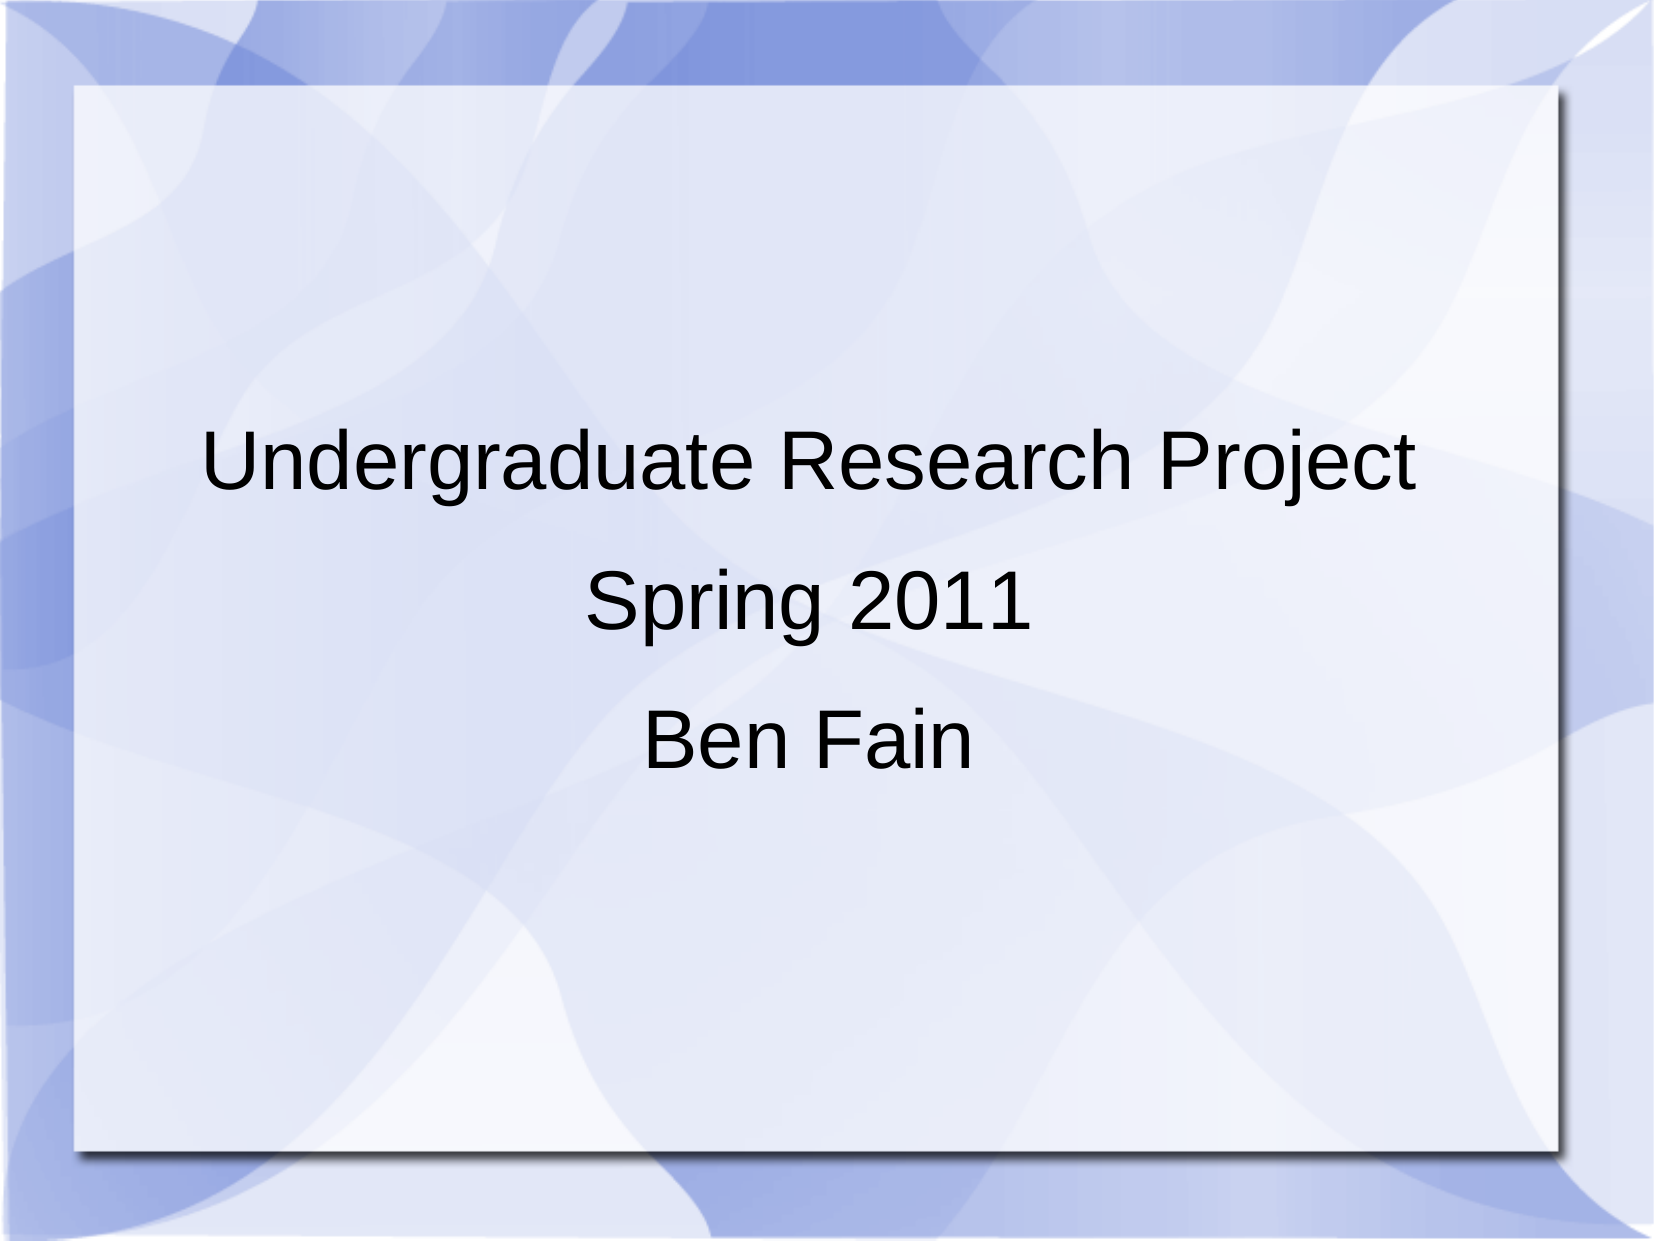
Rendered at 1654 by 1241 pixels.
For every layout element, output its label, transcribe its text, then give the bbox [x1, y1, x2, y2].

picture [0, 0, 1654, 1241]
subtitle Undergraduate Research Project Spring 2011 Ben Fain [129, 187, 1489, 968]
